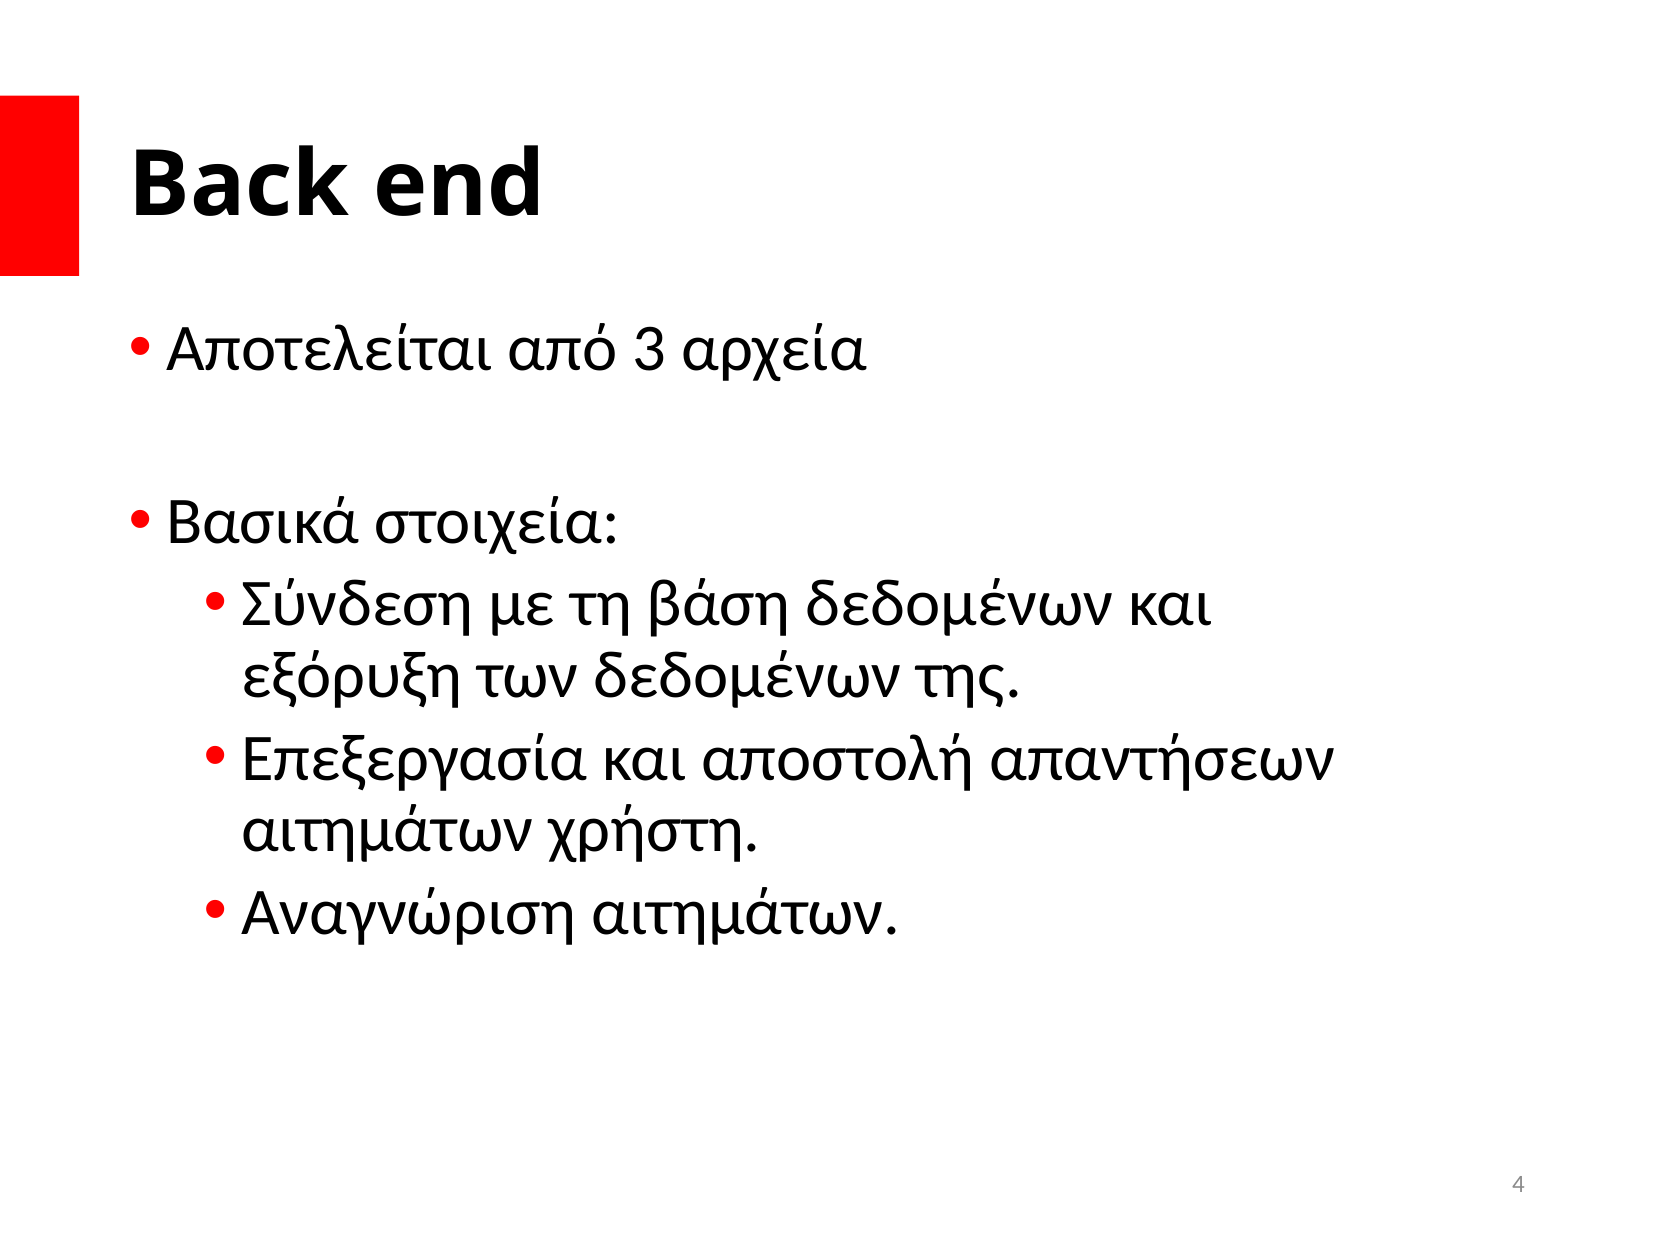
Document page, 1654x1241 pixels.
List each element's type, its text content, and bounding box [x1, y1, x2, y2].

list Αποτελείται από 3 αρχεία Βασικά στοιχεία: Σύνδεση με τη βάση δεδομένων και εξόρυξη των δεδομένων της. Επεξεργασία και αποστολή απαντήσεων αιτημάτων χρήστη. Αναγνώριση αιτημάτων. [113, 305, 1405, 1146]
title Back end [113, 65, 1540, 306]
slide_number <number> [1167, 1149, 1540, 1216]
text_box [0, 95, 80, 276]
